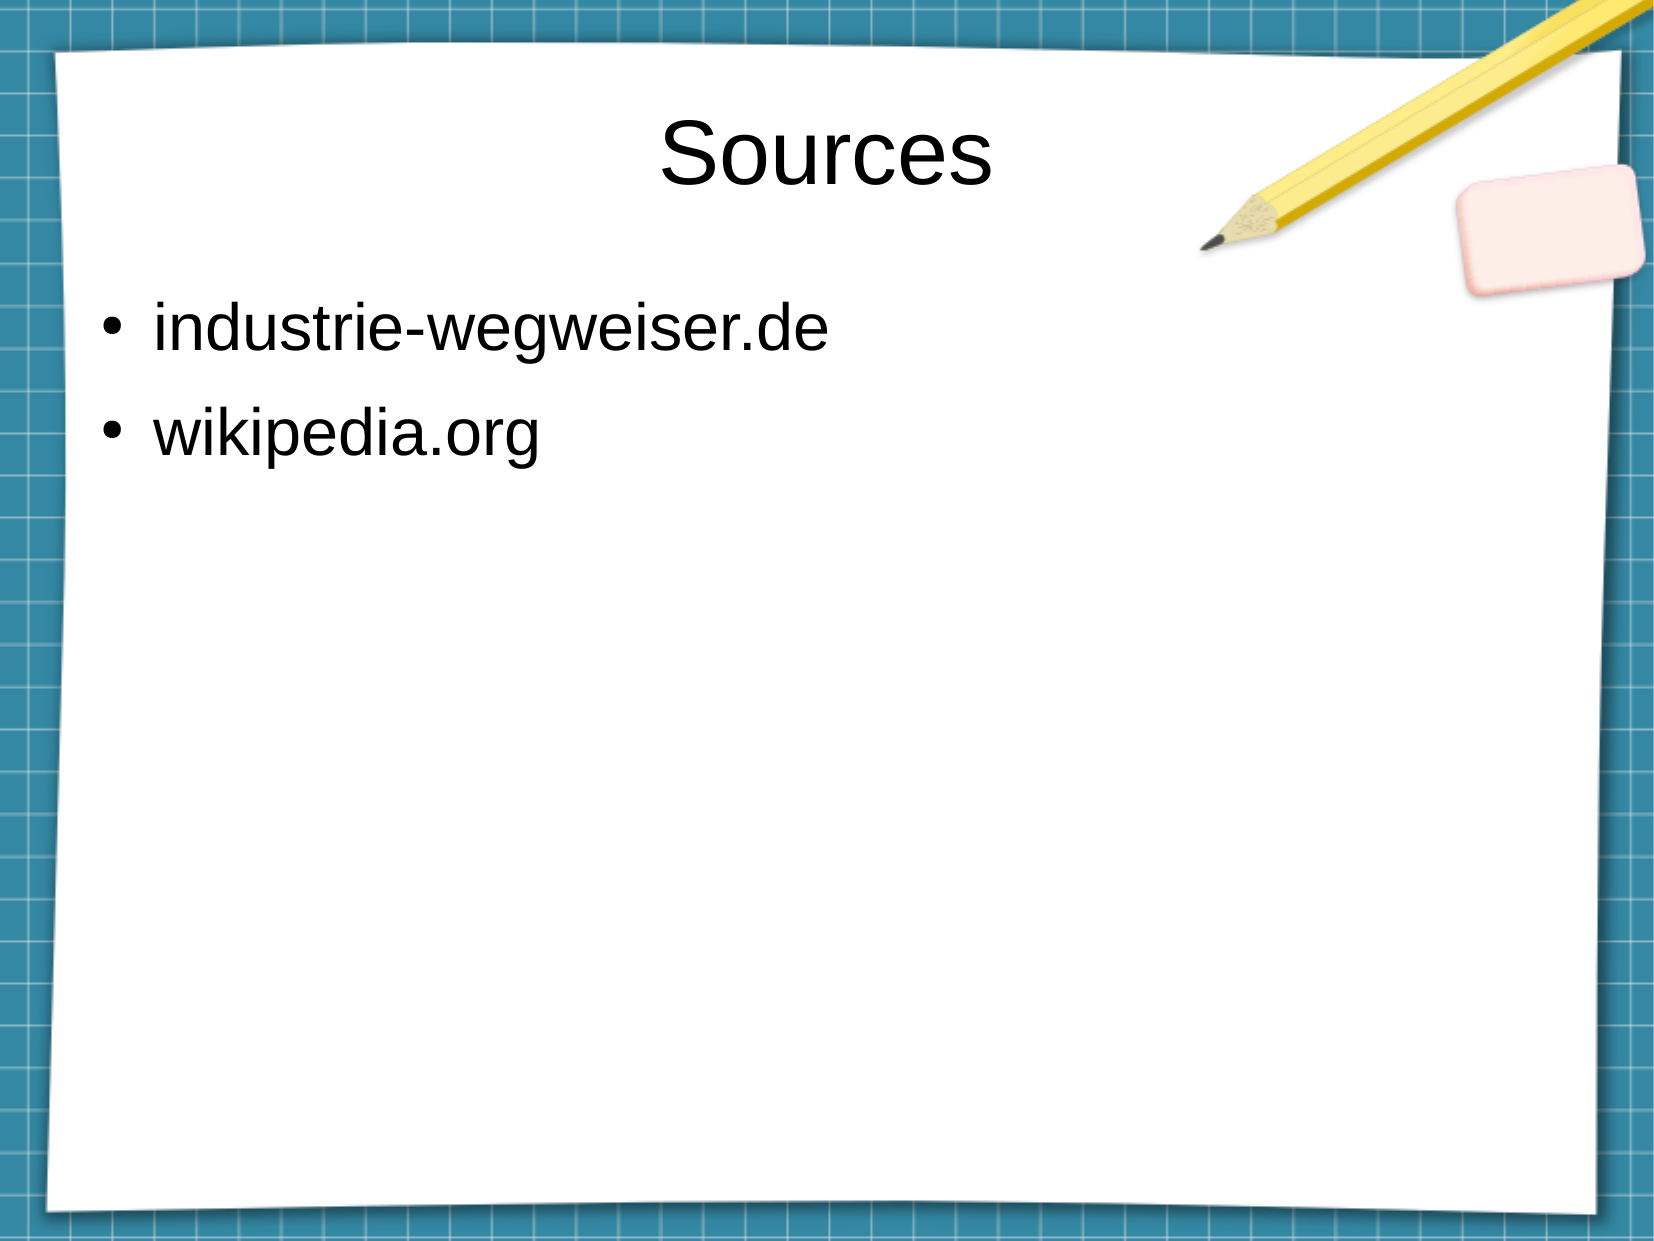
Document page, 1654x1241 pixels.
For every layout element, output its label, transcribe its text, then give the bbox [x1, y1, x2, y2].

picture [0, 0, 1654, 1241]
list industrie-wegweiser.de wikipedia.org [82, 290, 1571, 1010]
title Sources [82, 49, 1571, 257]
